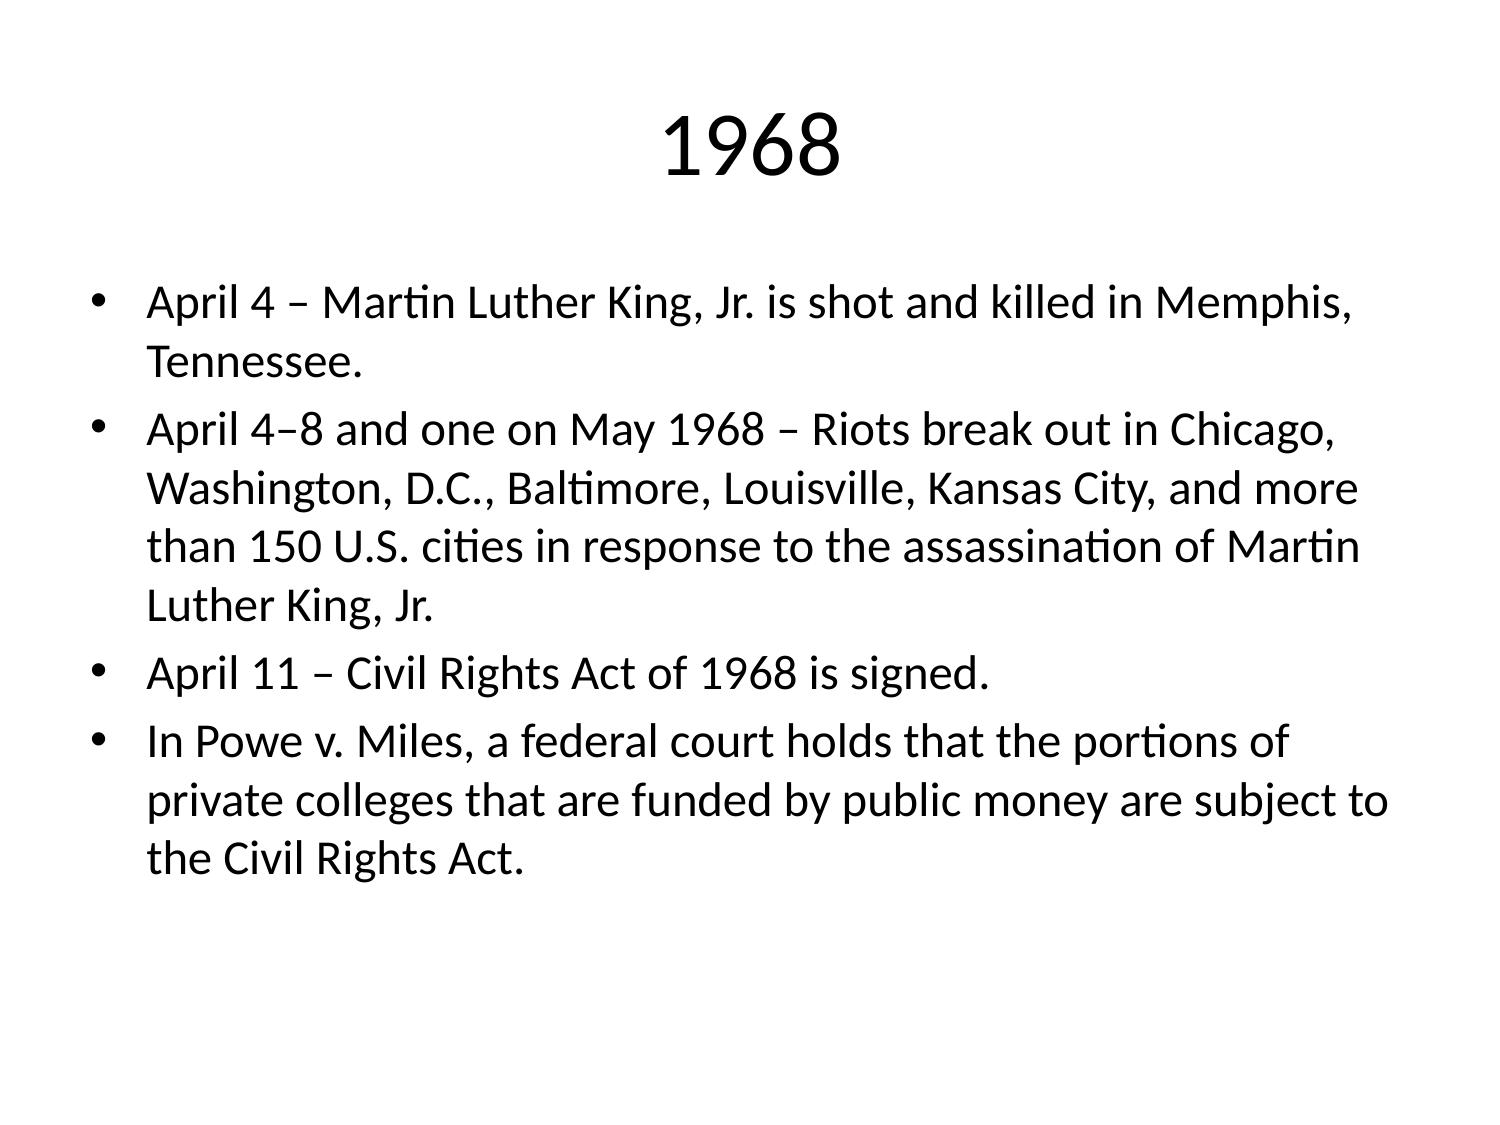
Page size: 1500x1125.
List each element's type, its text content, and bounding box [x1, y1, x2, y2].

list April 4 – Martin Luther King, Jr. is shot and killed in Memphis, Tennessee. April 4–8 and one on May 1968 – Riots break out in Chicago, Washington, D.C., Baltimore, Louisville, Kansas City, and more than 150 U.S. cities in response to the assassination of Martin Luther King, Jr. April 11 – Civil Rights Act of 1968 is signed. In Powe v. Miles, a federal court holds that the portions of private colleges that are funded by public money are subject to the Civil Rights Act. [75, 262, 1425, 1005]
title 1968 [75, 45, 1425, 233]
